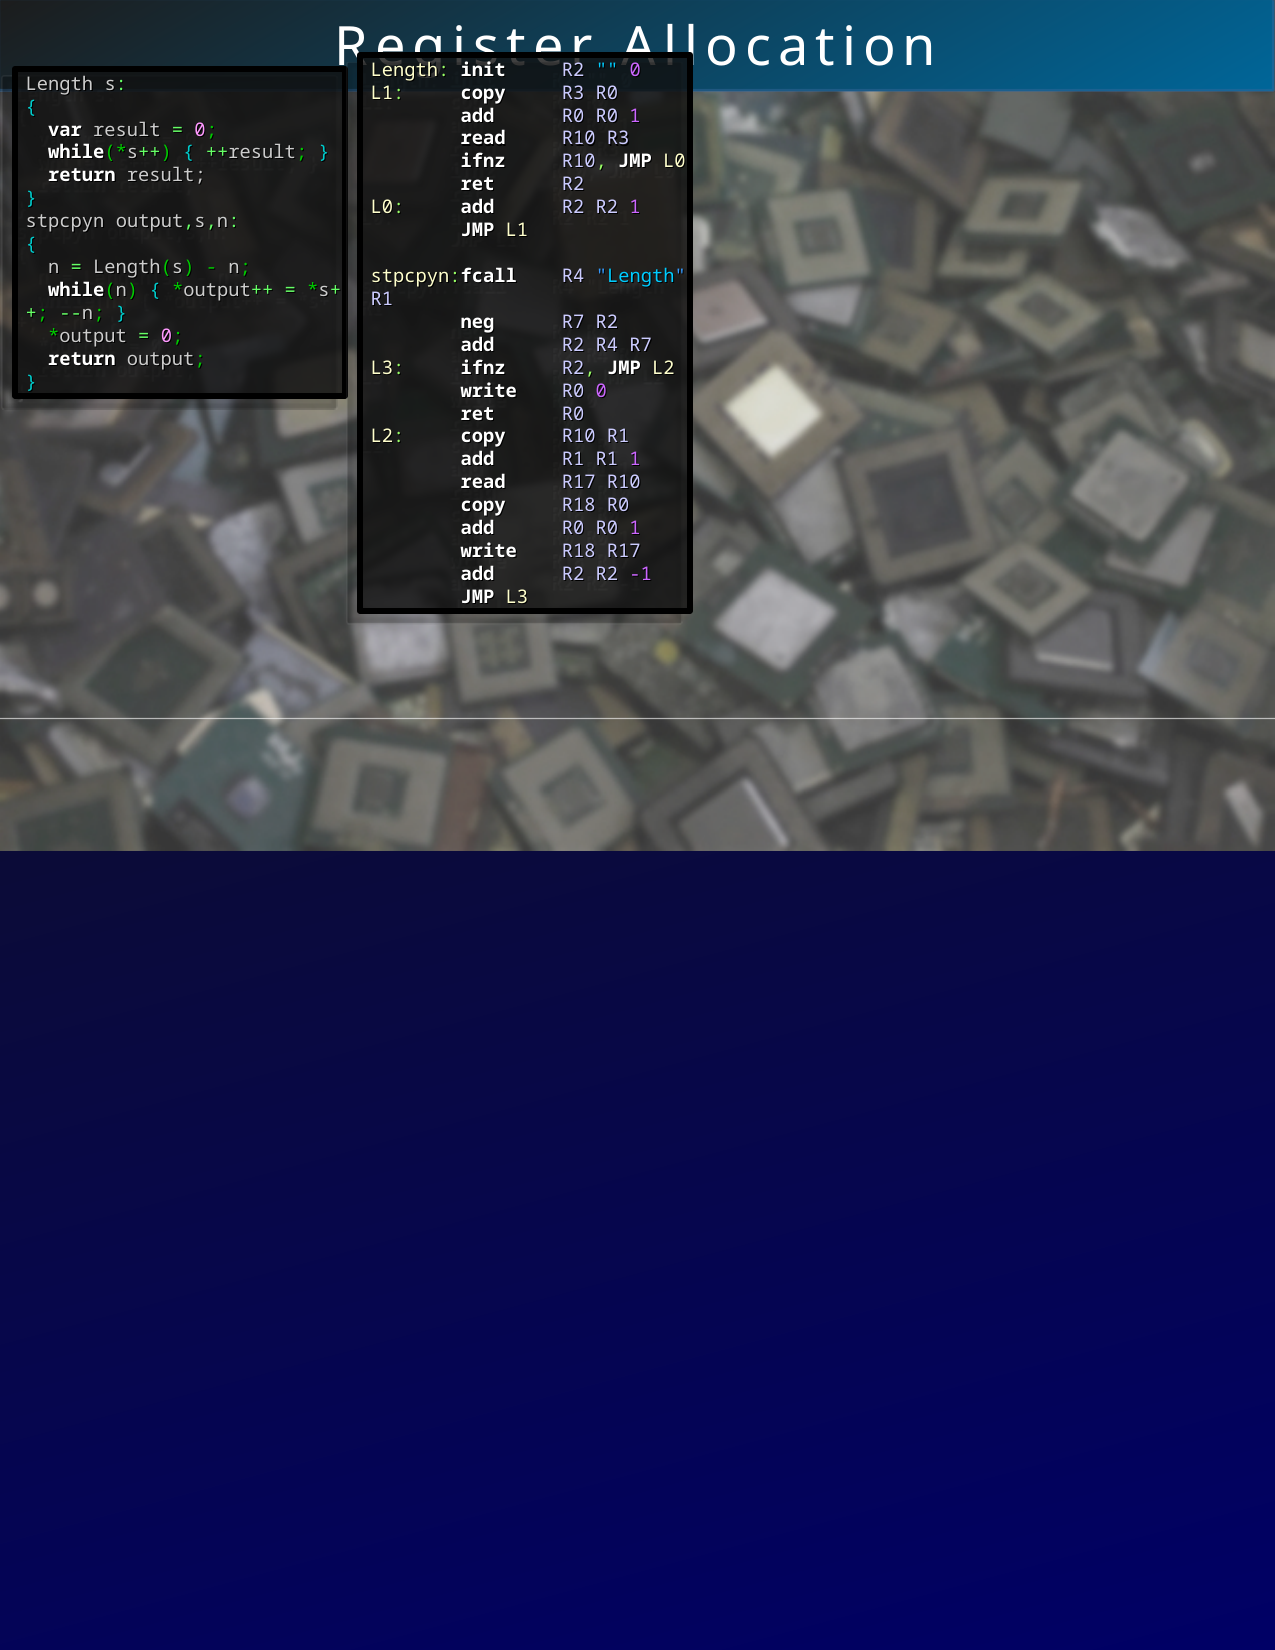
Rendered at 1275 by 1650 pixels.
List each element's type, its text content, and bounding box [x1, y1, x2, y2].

text_box Register Allocation [0, 0, 1274, 80]
text_box Length: init R2 "" 0 L1: copy R3 R0 add R0 R0 1 read R10 R3 ifnz R10, JMP L0 ret R2 L0: add R2 R2 1 JMP L1 stpcpyn:fcall R4 "Length" R1 neg R7 R2 add R2 R4 R7 L3: ifnz R2, JMP L2 write R0 0 ret R0 L2: copy R10 R1 add R1 R1 1 read R17 R10 copy R18 R0 add R0 R0 1 write R18 R17 add R2 R2 -1 JMP L3 [360, 96, 691, 570]
picture [0, 720, 1275, 851]
text_box Length s: { var result = 0; while(*s++) { ++result; } return result; } stpcpyn output,s,n: { n = Length(s) - n; while(n) { *output++ = *s++; --n; } *output = 0; return output; } [15, 97, 346, 368]
picture [0, 92, 1275, 717]
picture [797, 80, 811, 88]
